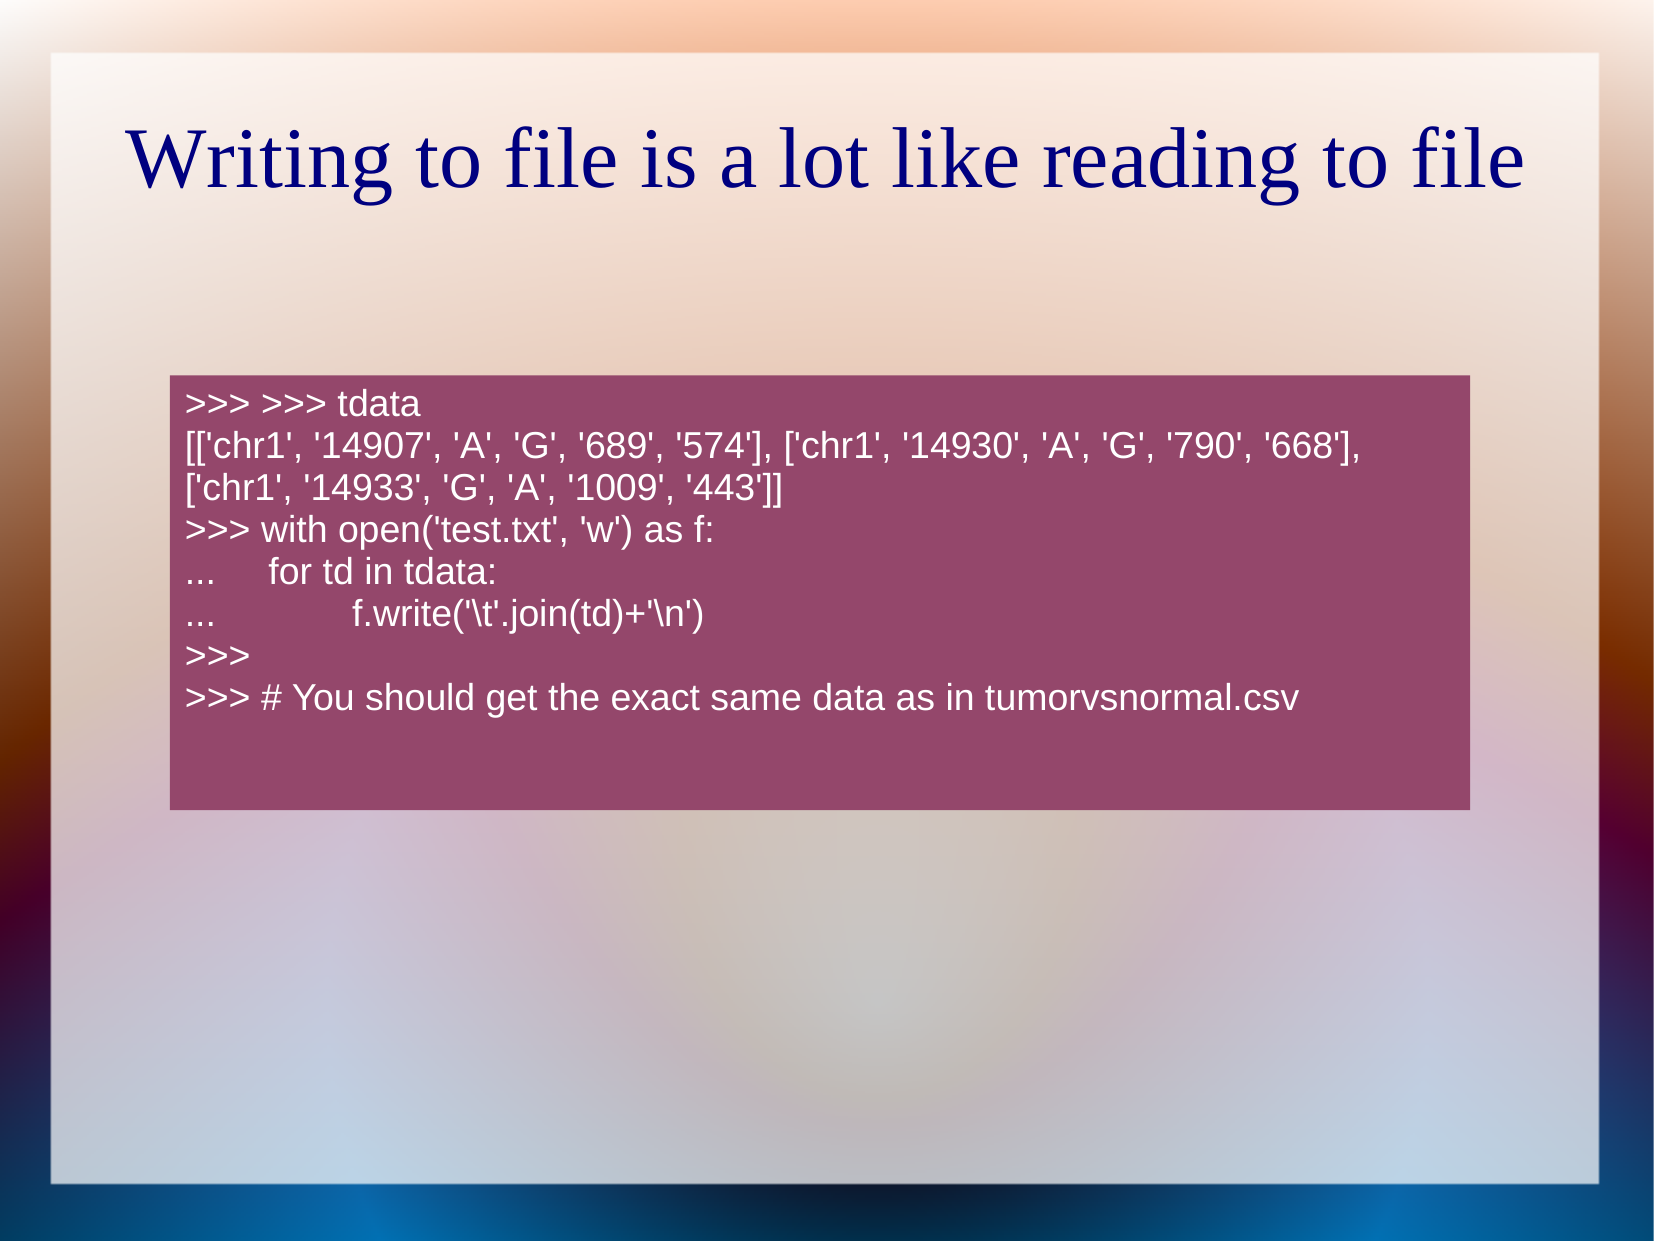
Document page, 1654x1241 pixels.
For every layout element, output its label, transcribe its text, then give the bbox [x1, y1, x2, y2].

text_box >>> >>> tdata [['chr1', '14907', 'A', 'G', '689', '574'], ['chr1', '14930', 'A', 'G', '790', '668'], ['chr1', '14933', 'G', 'A', '1009', '443']] >>> with open('test.txt', 'w') as f: ... for td in tdata: ... f.write('\t'.join(td)+'\n') >>> >>> # You should get the exact same data as in tumorvsnormal.csv [169, 375, 1471, 811]
title Writing to file is a lot like reading to file [82, 55, 1571, 263]
picture [0, 0, 1654, 1241]
